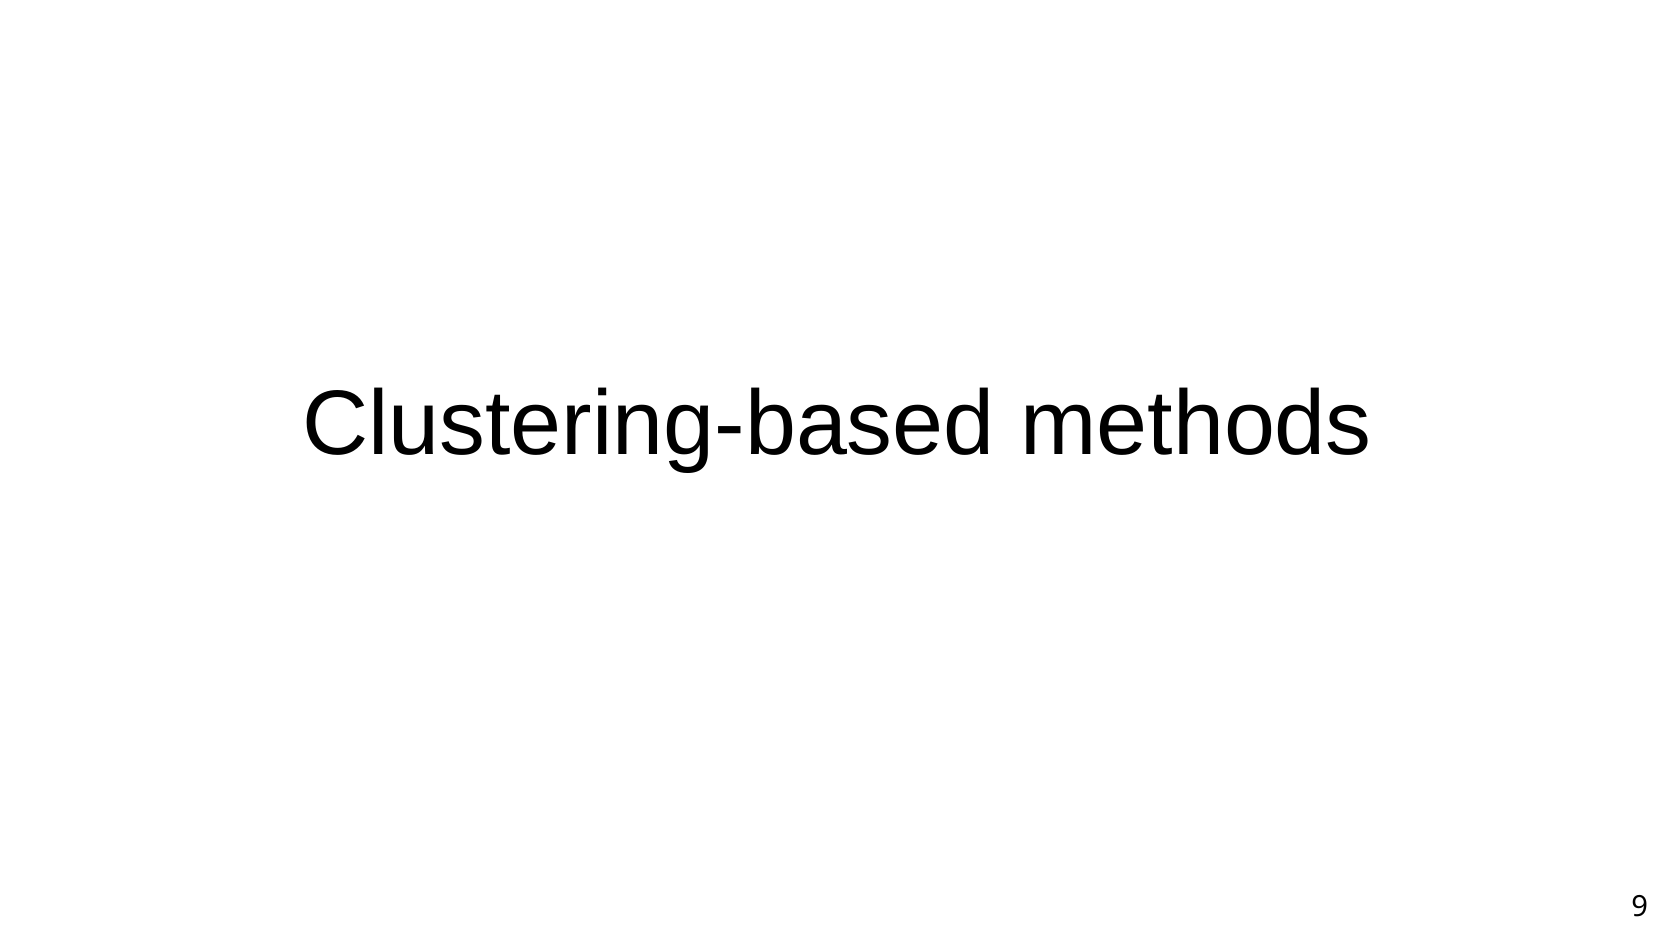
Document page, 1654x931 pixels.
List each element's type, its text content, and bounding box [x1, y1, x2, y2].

title Clustering-based methods [93, 345, 1582, 501]
